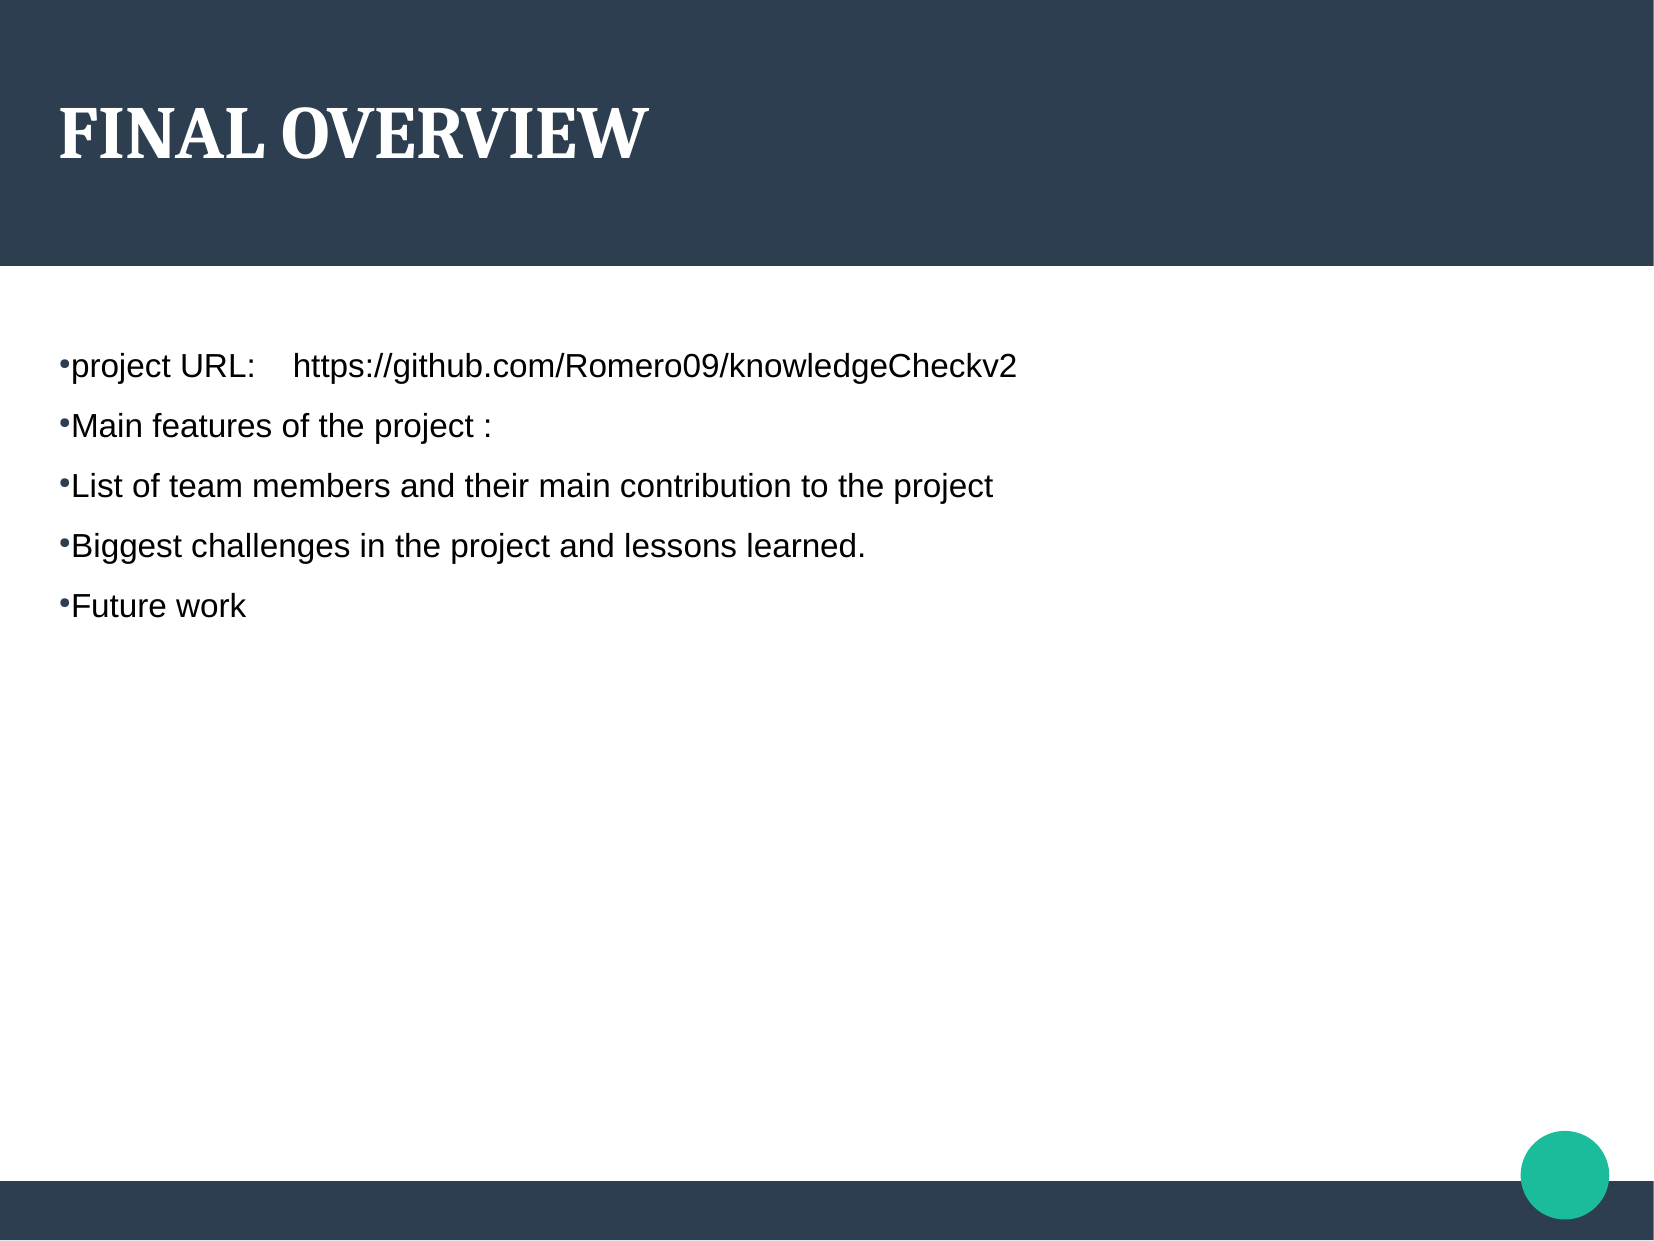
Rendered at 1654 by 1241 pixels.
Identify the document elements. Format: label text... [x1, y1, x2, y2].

list project URL: https://github.com/Romero09/knowledgeCheckv2 Main features of the project : List of team members and their main contribution to the project Biggest challenges in the project and lessons learned. Future work [59, 324, 1595, 1152]
title FINAL OVERVIEW [59, 49, 1595, 207]
